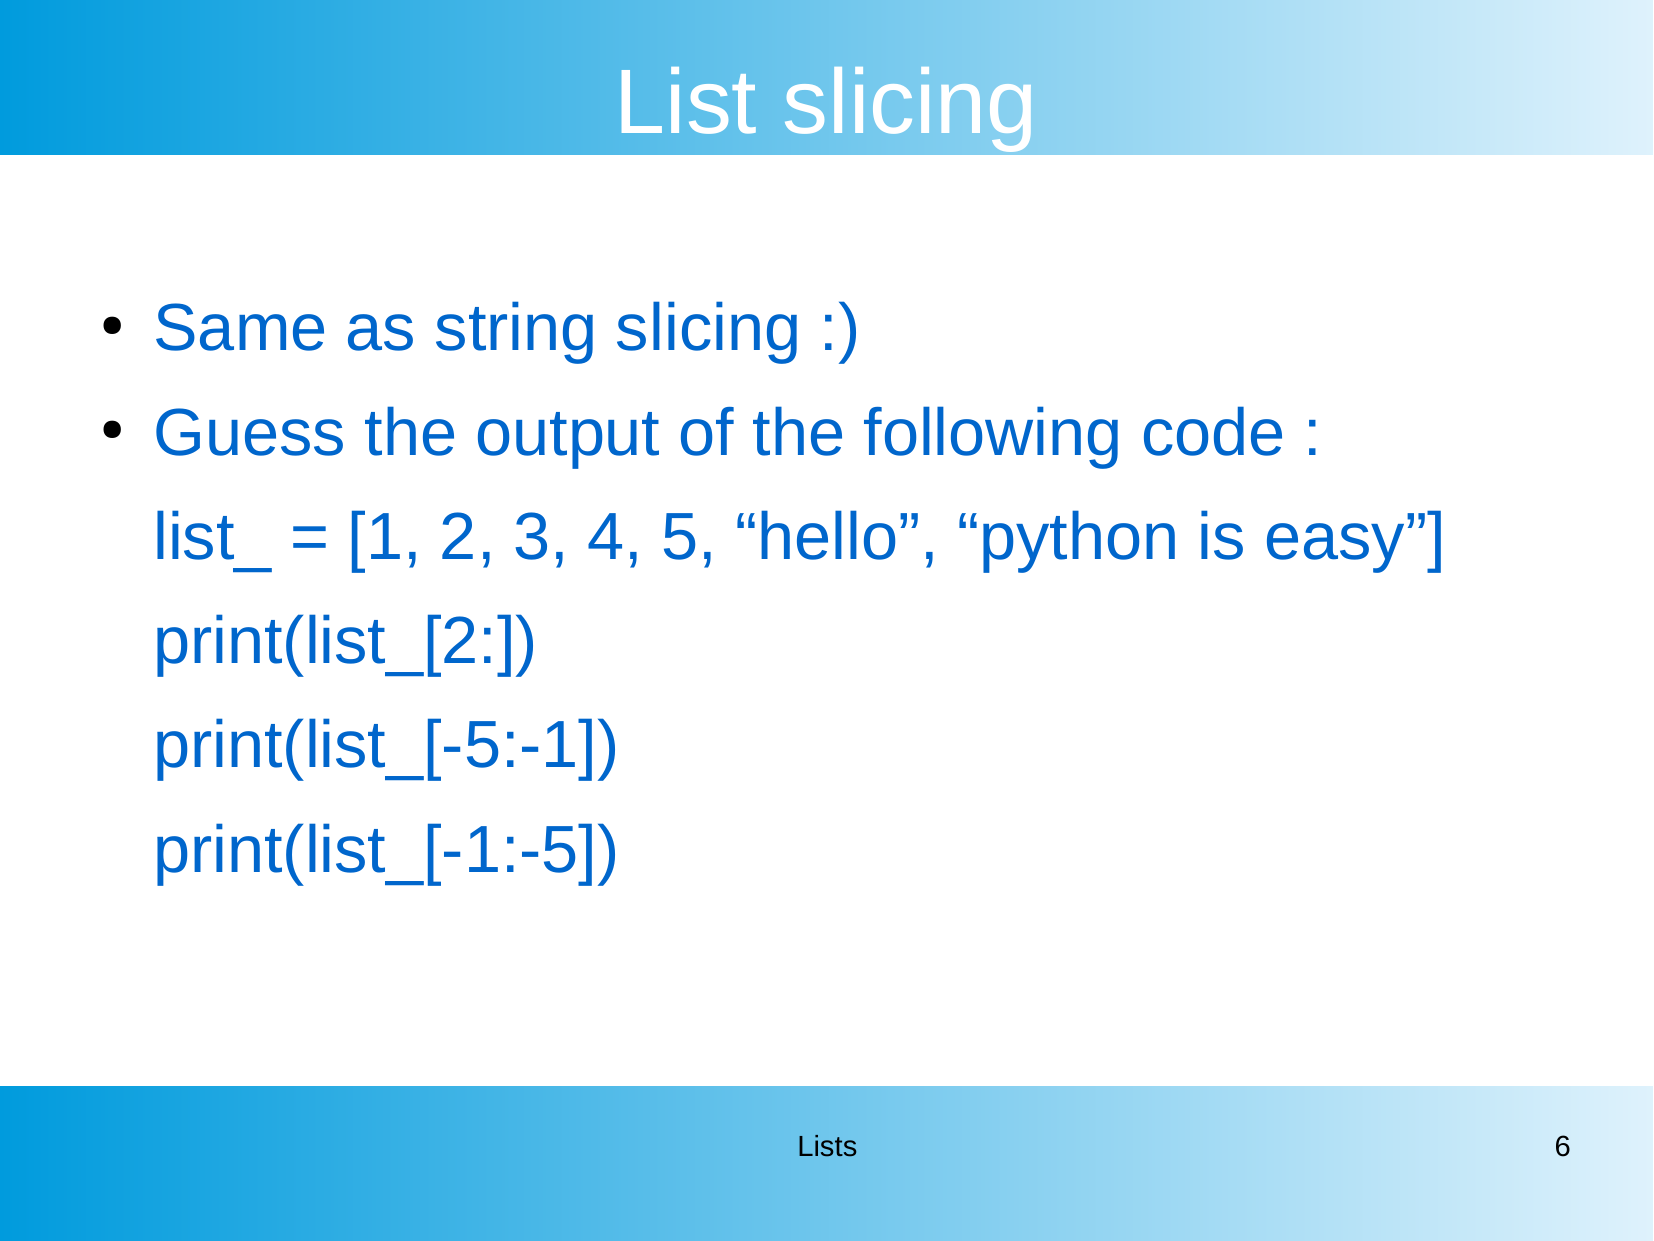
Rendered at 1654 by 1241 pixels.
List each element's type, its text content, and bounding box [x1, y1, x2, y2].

title List slicing [82, 49, 1571, 155]
list Same as string slicing :) Guess the output of the following code : list_ = [1, 2, 3, 4, 5, “hello”, “python is easy”] print(list_[2:]) print(list_[-5:-1]) print(list_[-1:-5]) [82, 290, 1571, 1010]
